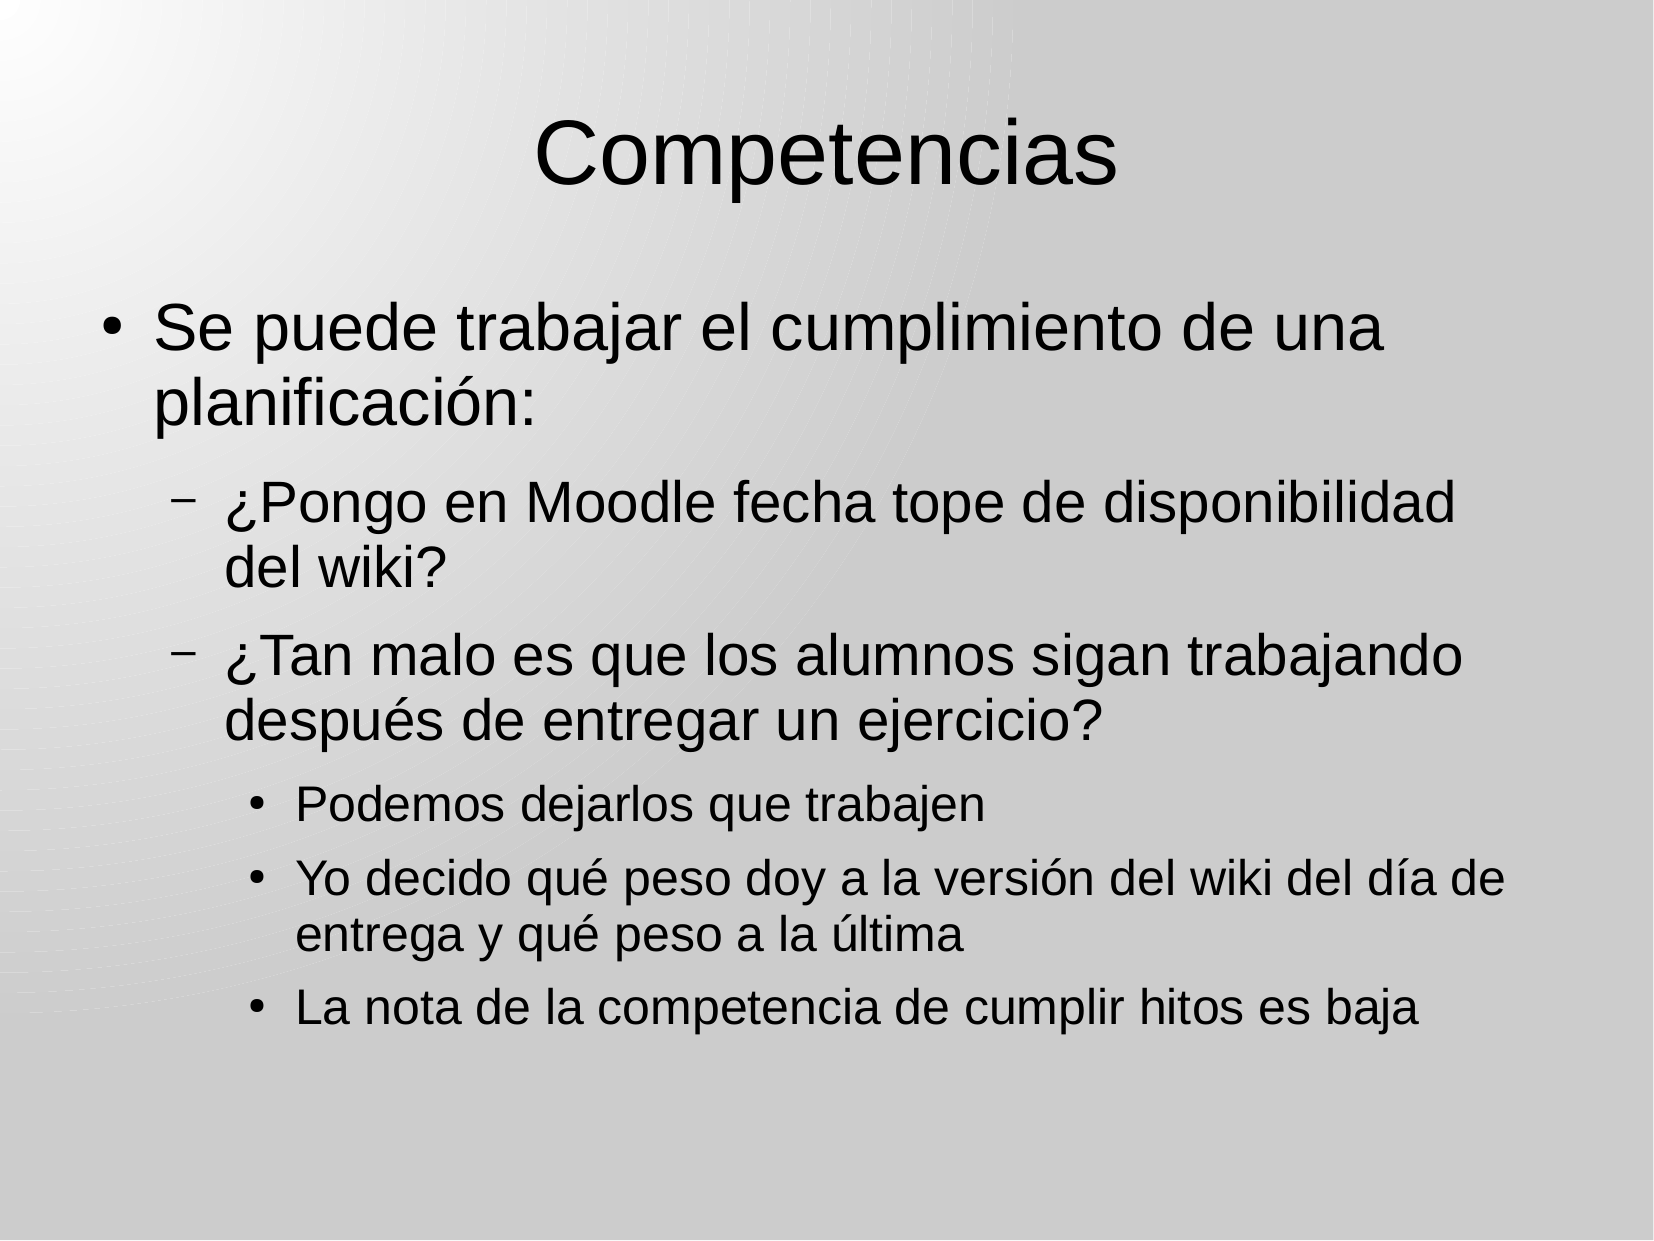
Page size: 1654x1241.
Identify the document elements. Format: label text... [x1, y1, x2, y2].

title Competencias [82, 49, 1571, 257]
list Se puede trabajar el cumplimiento de una planificación: ¿Pongo en Moodle fecha tope de disponibilidad del wiki? ¿Tan malo es que los alumnos sigan trabajando después de entregar un ejercicio? Podemos dejarlos que trabajen Yo decido qué peso doy a la versión del wiki del día de entrega y qué peso a la última La nota de la competencia de cumplir hitos es baja [82, 290, 1538, 1063]
